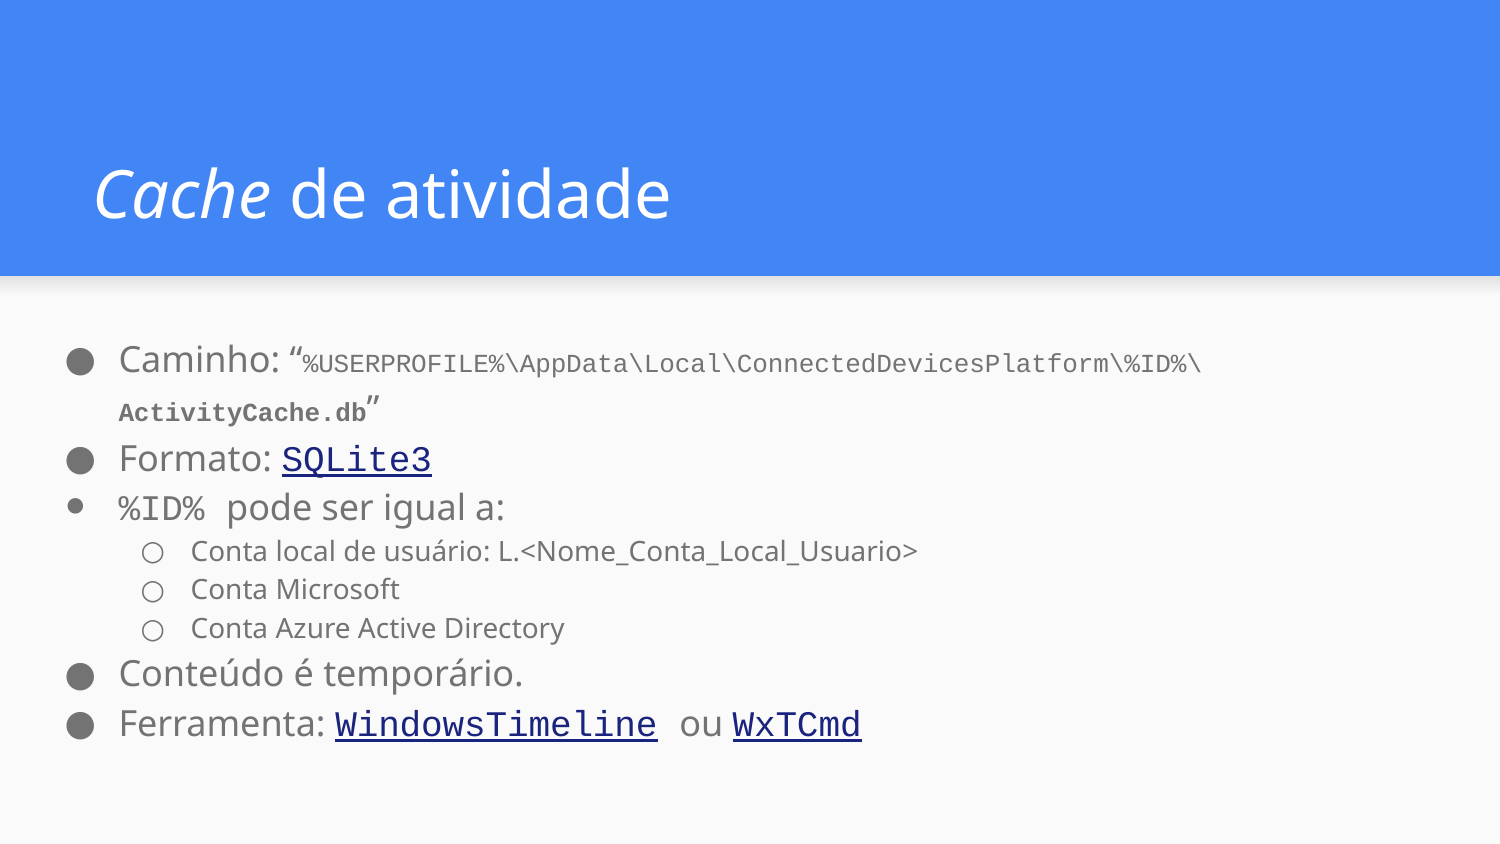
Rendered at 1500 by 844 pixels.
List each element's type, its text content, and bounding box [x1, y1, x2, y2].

list Caminho: “%USERPROFILE%\AppData\Local\ConnectedDevicesPlatform\%ID%\ActivityCache.db” Formato: SQLite3 %ID% pode ser igual a: Conta local de usuário: L.<Nome_Conta_Local_Usuario> Conta Microsoft Conta Azure Active Directory Conteúdo é temporário. Ferramenta: WindowsTimeline ou WxTCmd [31, 314, 1427, 760]
title Cache de atividade [77, 121, 1427, 248]
